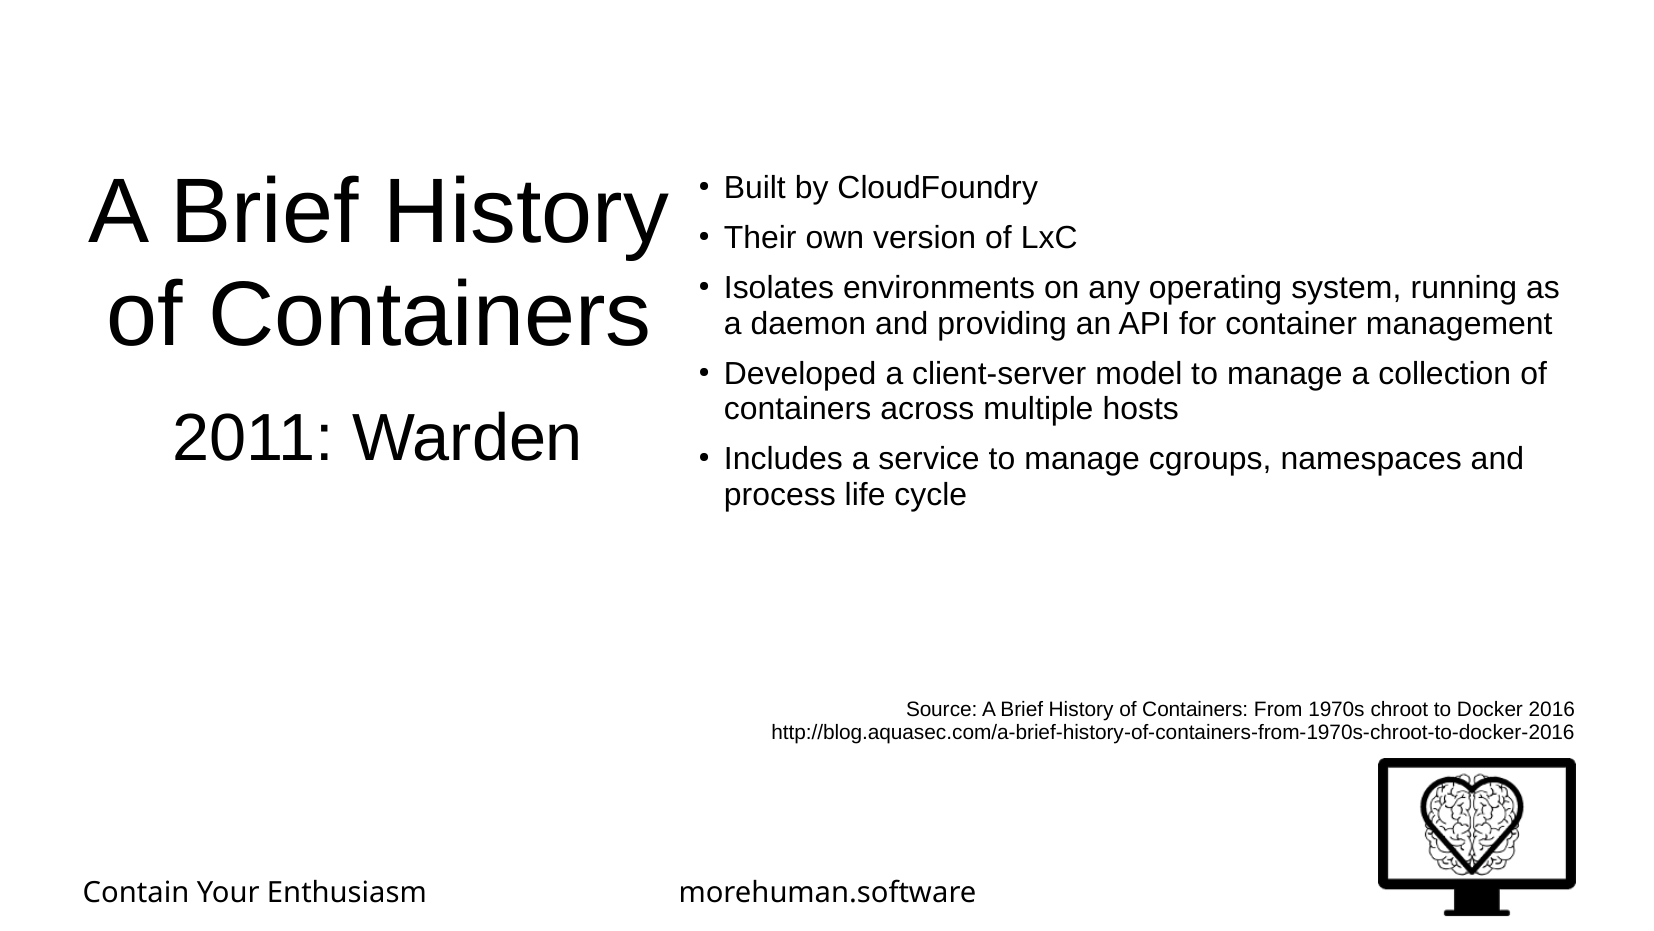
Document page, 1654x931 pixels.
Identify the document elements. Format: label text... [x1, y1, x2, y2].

title A Brief History of Containers [83, 154, 676, 371]
picture [1378, 775, 1576, 925]
text_box Source: A Brief History of Containers: From 1970s chroot to Docker 2016 http://blog.aquasec.com/a-brief-history-of-containers-from-1970s-chroot-to-docker-2016 [734, 689, 1590, 775]
list Built by CloudFoundry Their own version of LxC Isolates environments on any operating system, running as a daemon and providing an API for container management Developed a client-server model to manage a collection of containers across multiple hosts Includes a service to manage cgroups, namespaces and process life cycle [690, 169, 1572, 545]
text_box 2011: Warden [81, 400, 674, 705]
